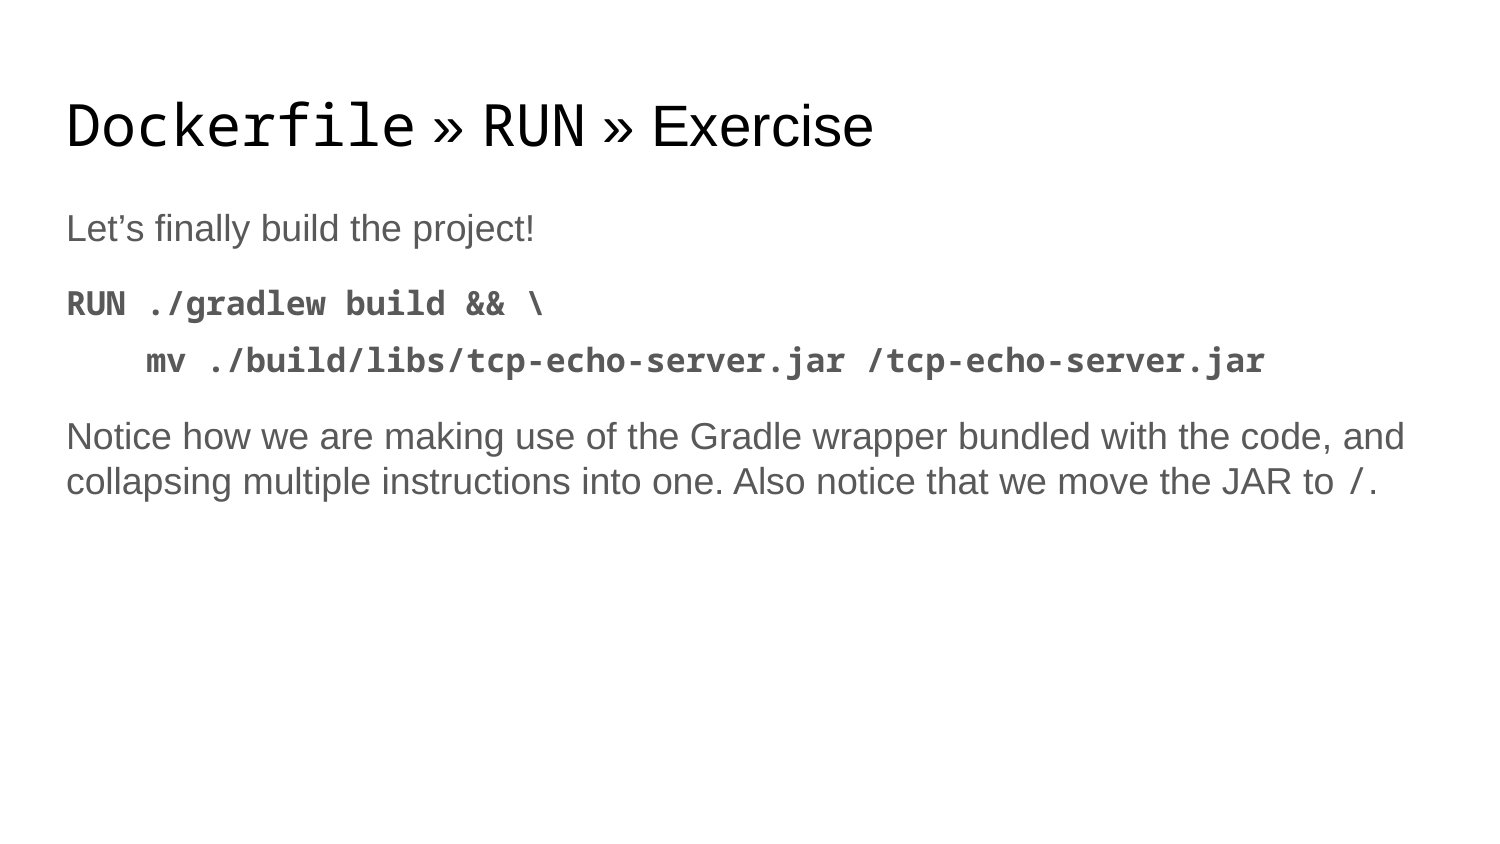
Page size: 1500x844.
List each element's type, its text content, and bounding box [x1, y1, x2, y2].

title Dockerfile » RUN » Exercise [51, 72, 1449, 167]
list Let’s finally build the project! RUN ./gradlew build && \ mv ./build/libs/tcp-echo-server.jar /tcp-echo-server.jar Notice how we are making use of the Gradle wrapper bundled with the code, and collapsing multiple instructions into one. Also notice that we move the JAR to /. [51, 189, 1449, 750]
